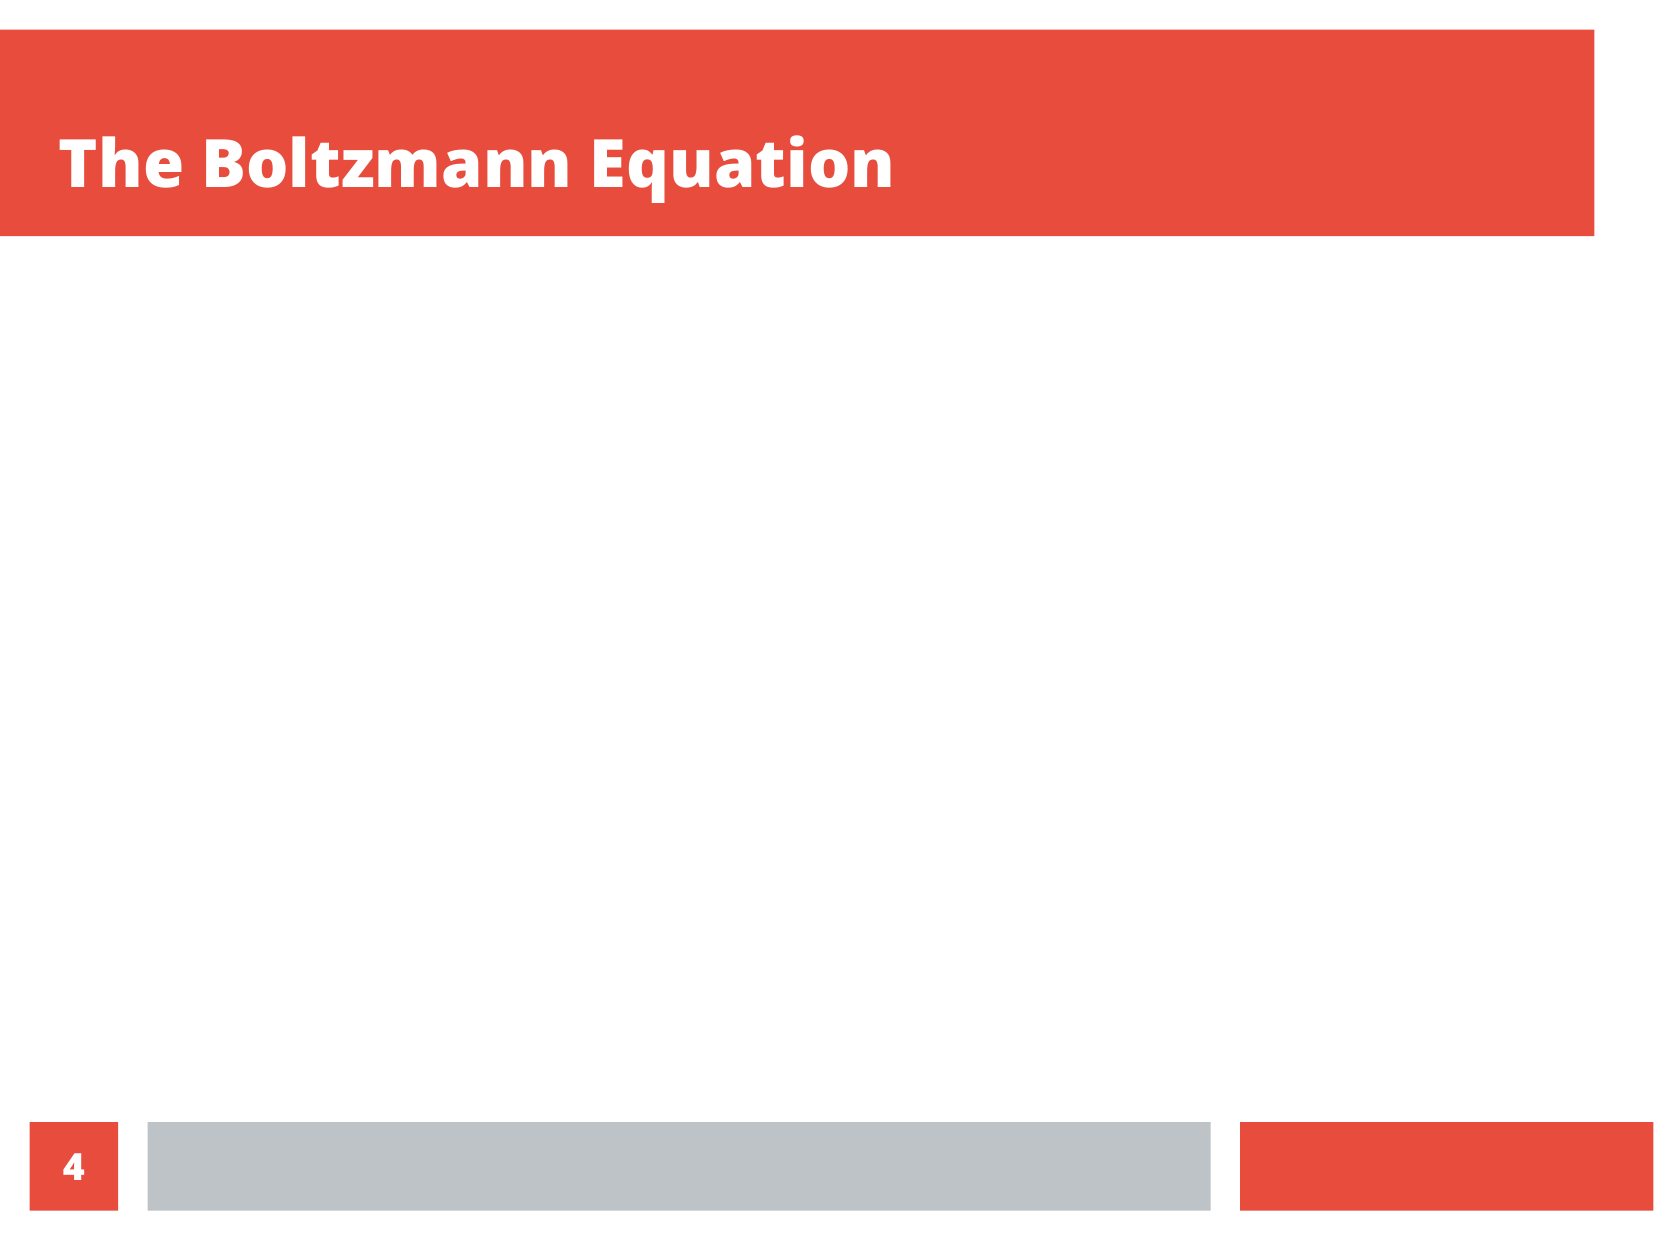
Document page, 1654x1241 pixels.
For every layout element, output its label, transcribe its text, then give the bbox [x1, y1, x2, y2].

title The Boltzmann Equation [59, 59, 1595, 207]
